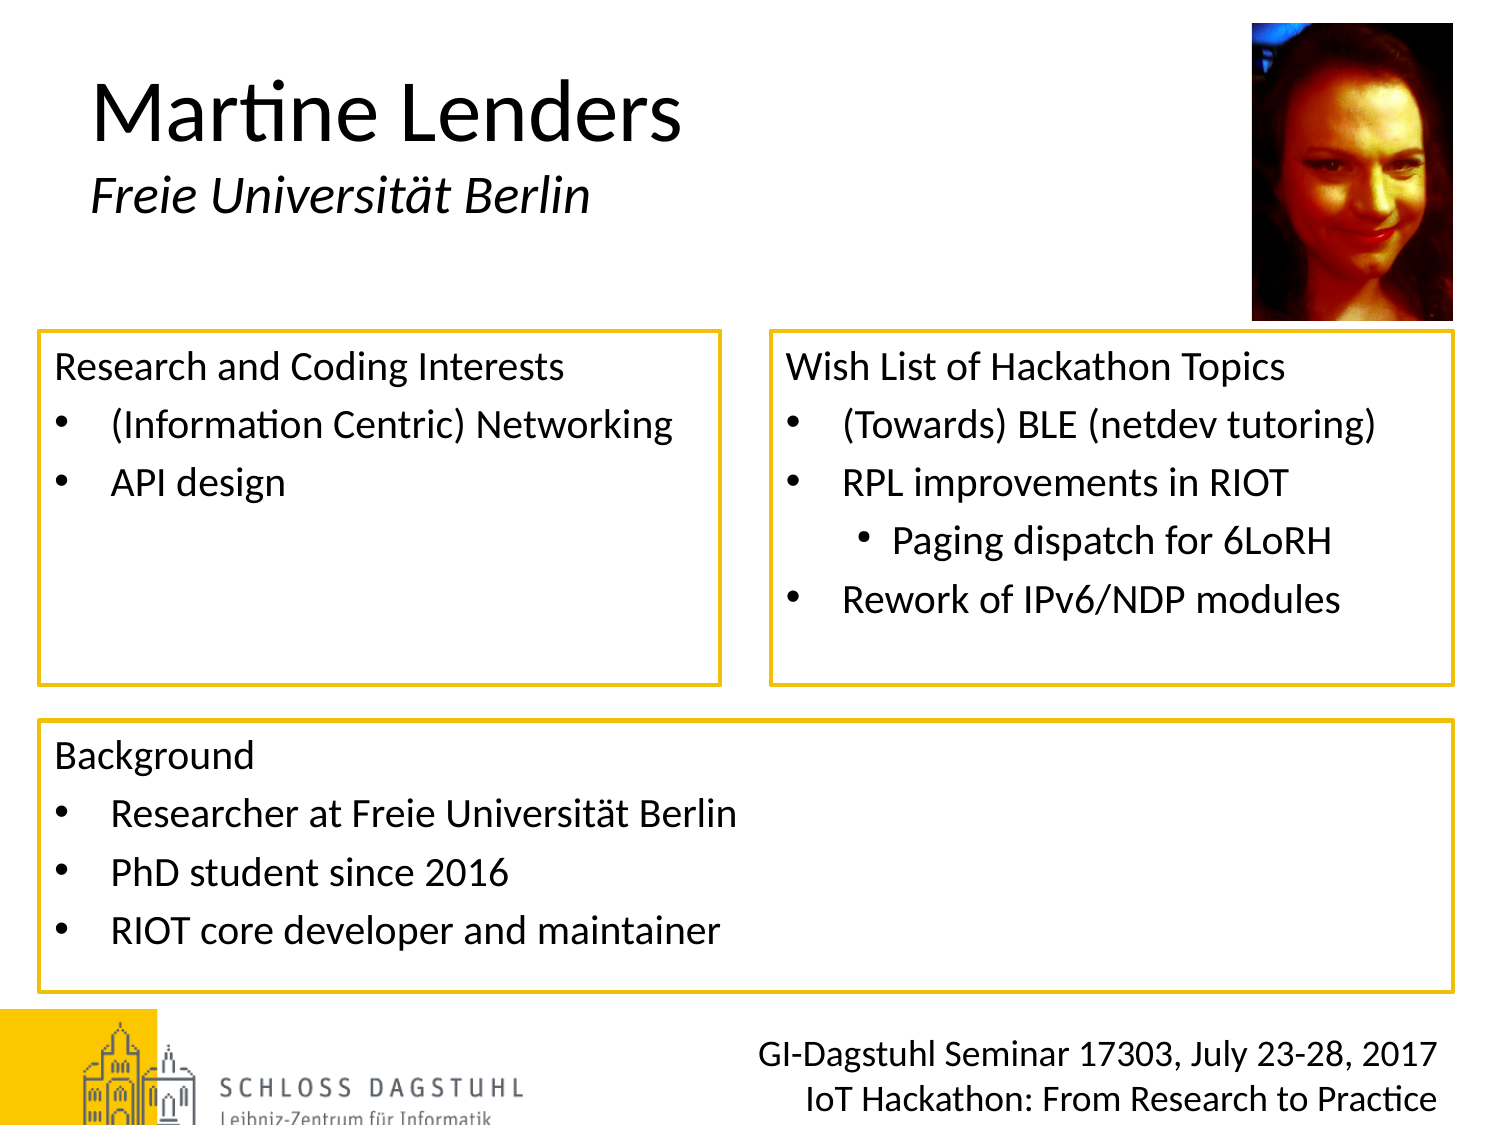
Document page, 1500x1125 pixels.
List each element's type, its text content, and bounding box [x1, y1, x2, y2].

text_box GI-Dagstuhl Seminar 17303, July 23-28, 2017 IoT Hackathon: From Research to Practice [559, 1021, 1454, 1125]
text_box Background Researcher at Freie Universität Berlin PhD student since 2016 RIOT core developer and maintainer [39, 720, 1454, 992]
picture [1251, 23, 1453, 321]
picture [0, 1009, 523, 1125]
text_box Research and Coding Interests (Information Centric) Networking API design [39, 330, 721, 686]
text_box Wish List of Hackathon Topics (Towards) BLE (netdev tutoring) RPL improvements in RIOT Paging dispatch for 6LoRH Rework of IPv6/NDP modules [770, 330, 1454, 686]
title Martine Lenders Freie Universität Berlin [75, 45, 856, 233]
